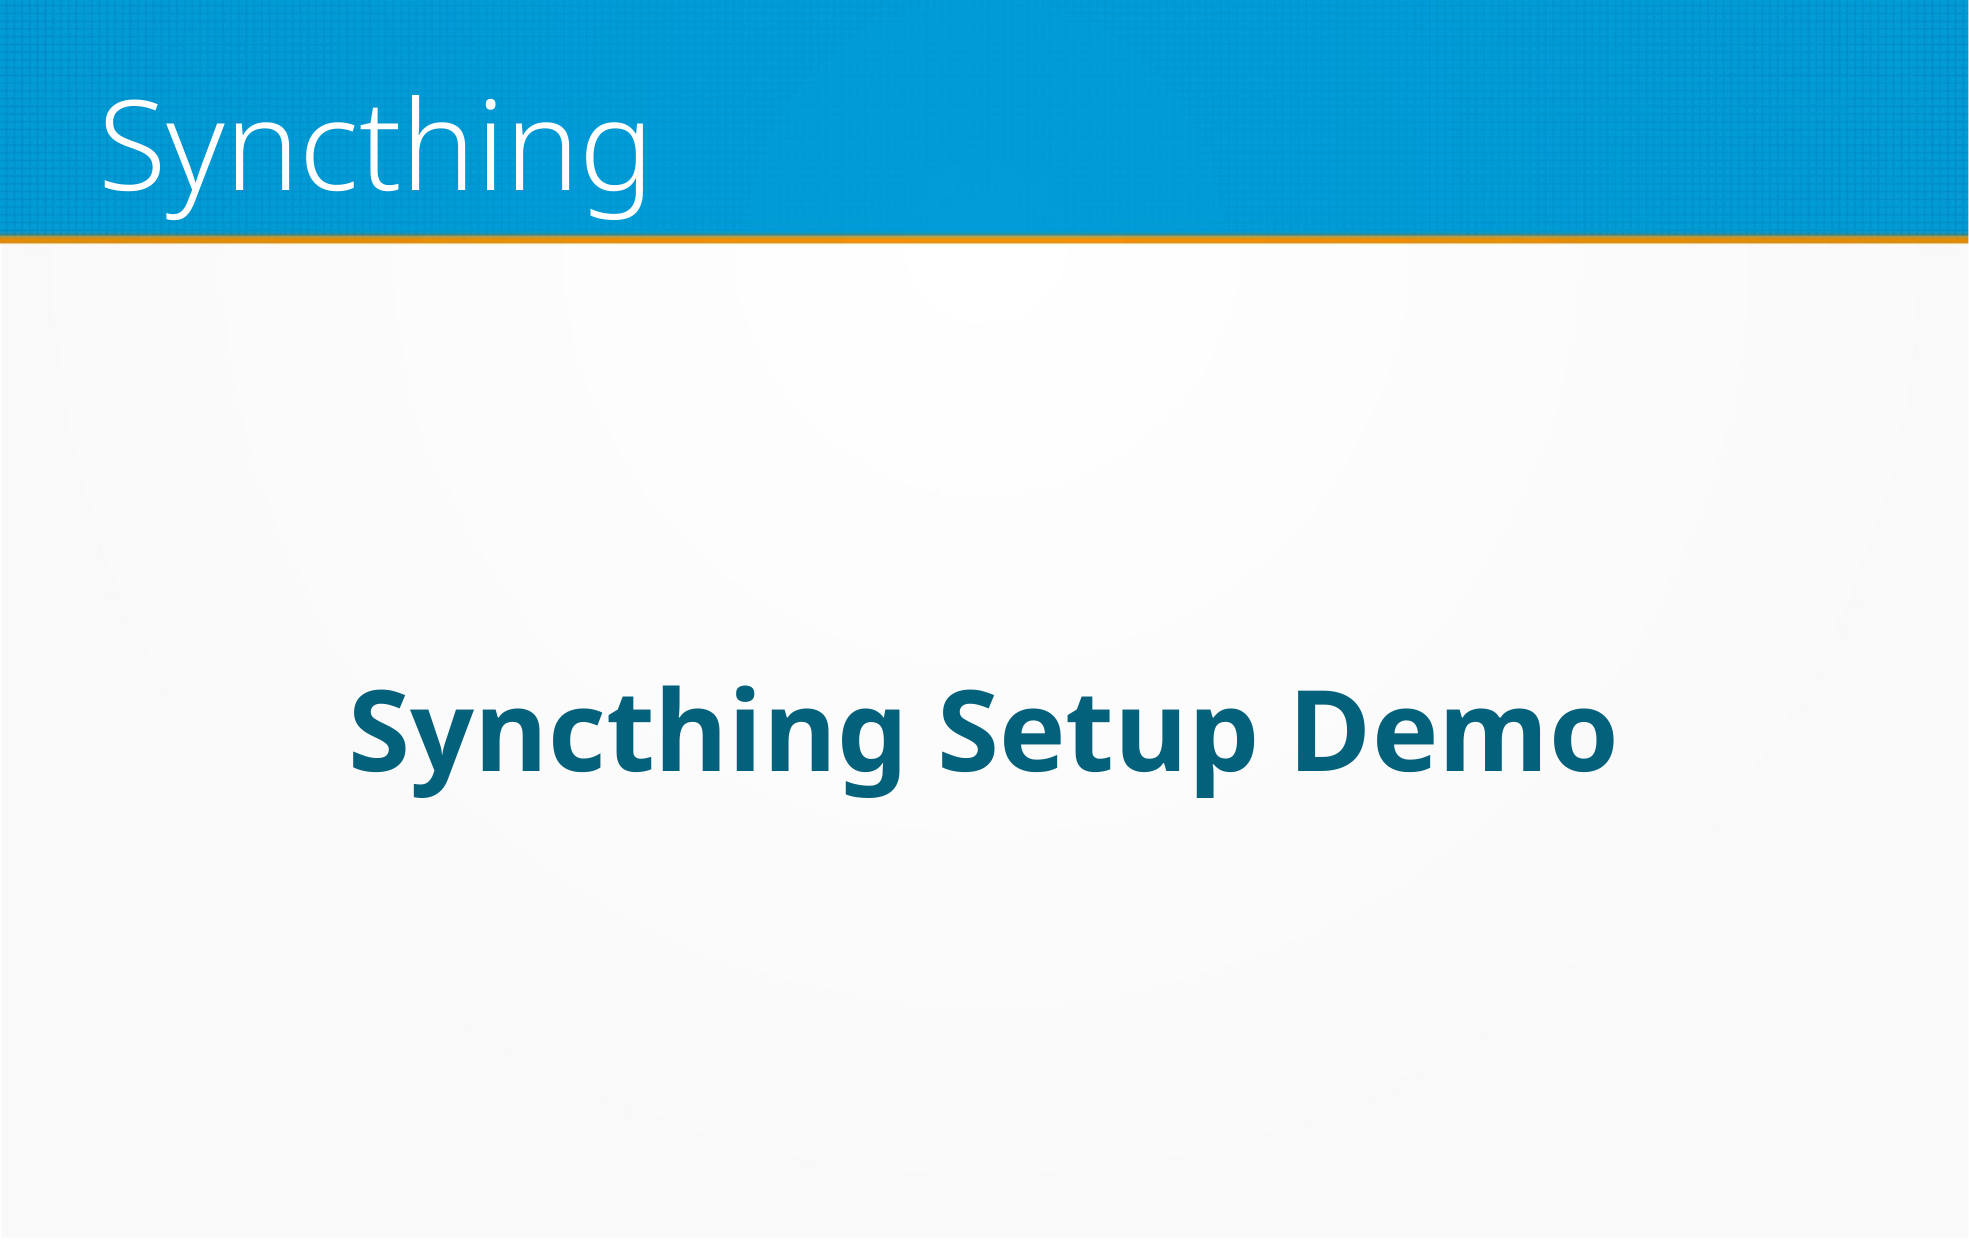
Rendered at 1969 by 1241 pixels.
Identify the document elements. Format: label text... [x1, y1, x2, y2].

picture [0, 233, 1969, 1241]
subtitle Syncthing Setup Demo [98, 315, 1870, 1141]
title Syncthing [98, 19, 1870, 227]
